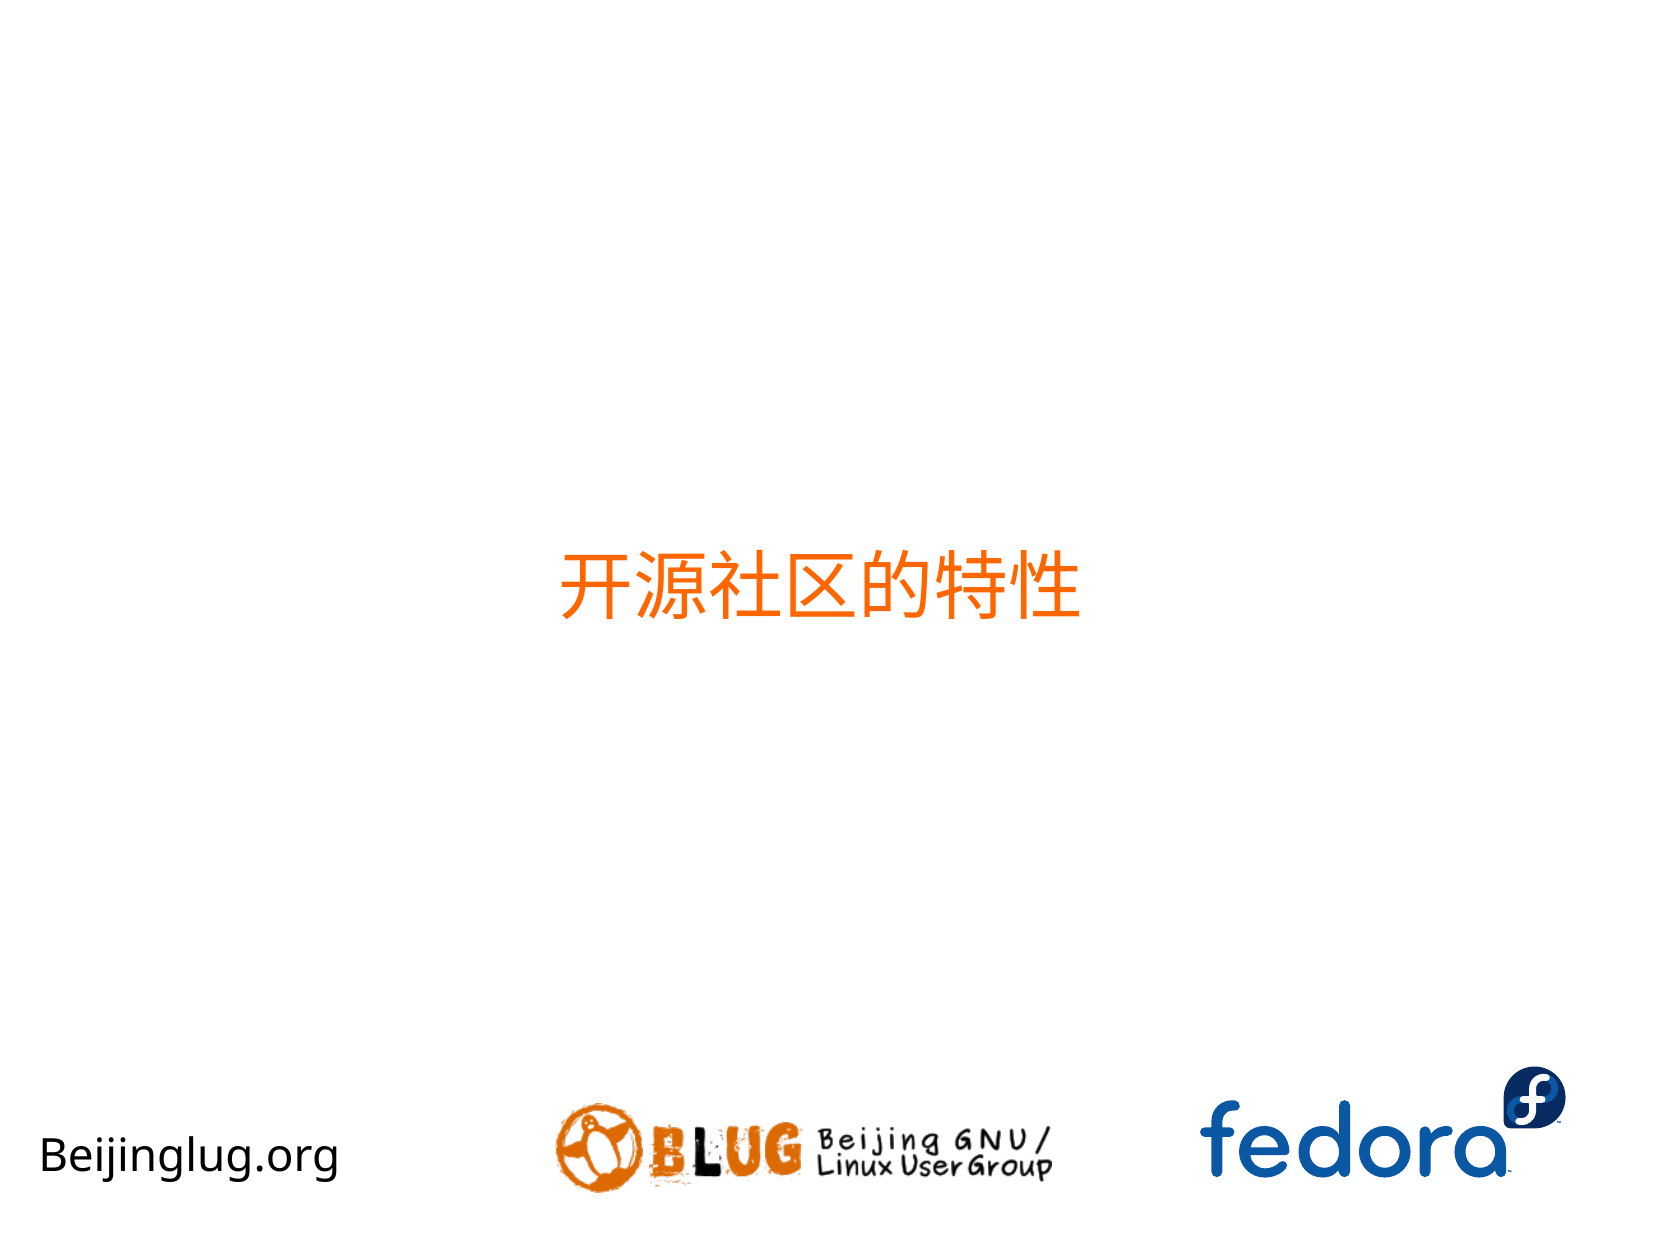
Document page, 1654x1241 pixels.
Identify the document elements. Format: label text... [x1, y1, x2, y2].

text_box 开源社区的特性 [543, 519, 1098, 633]
picture [555, 1103, 1052, 1193]
